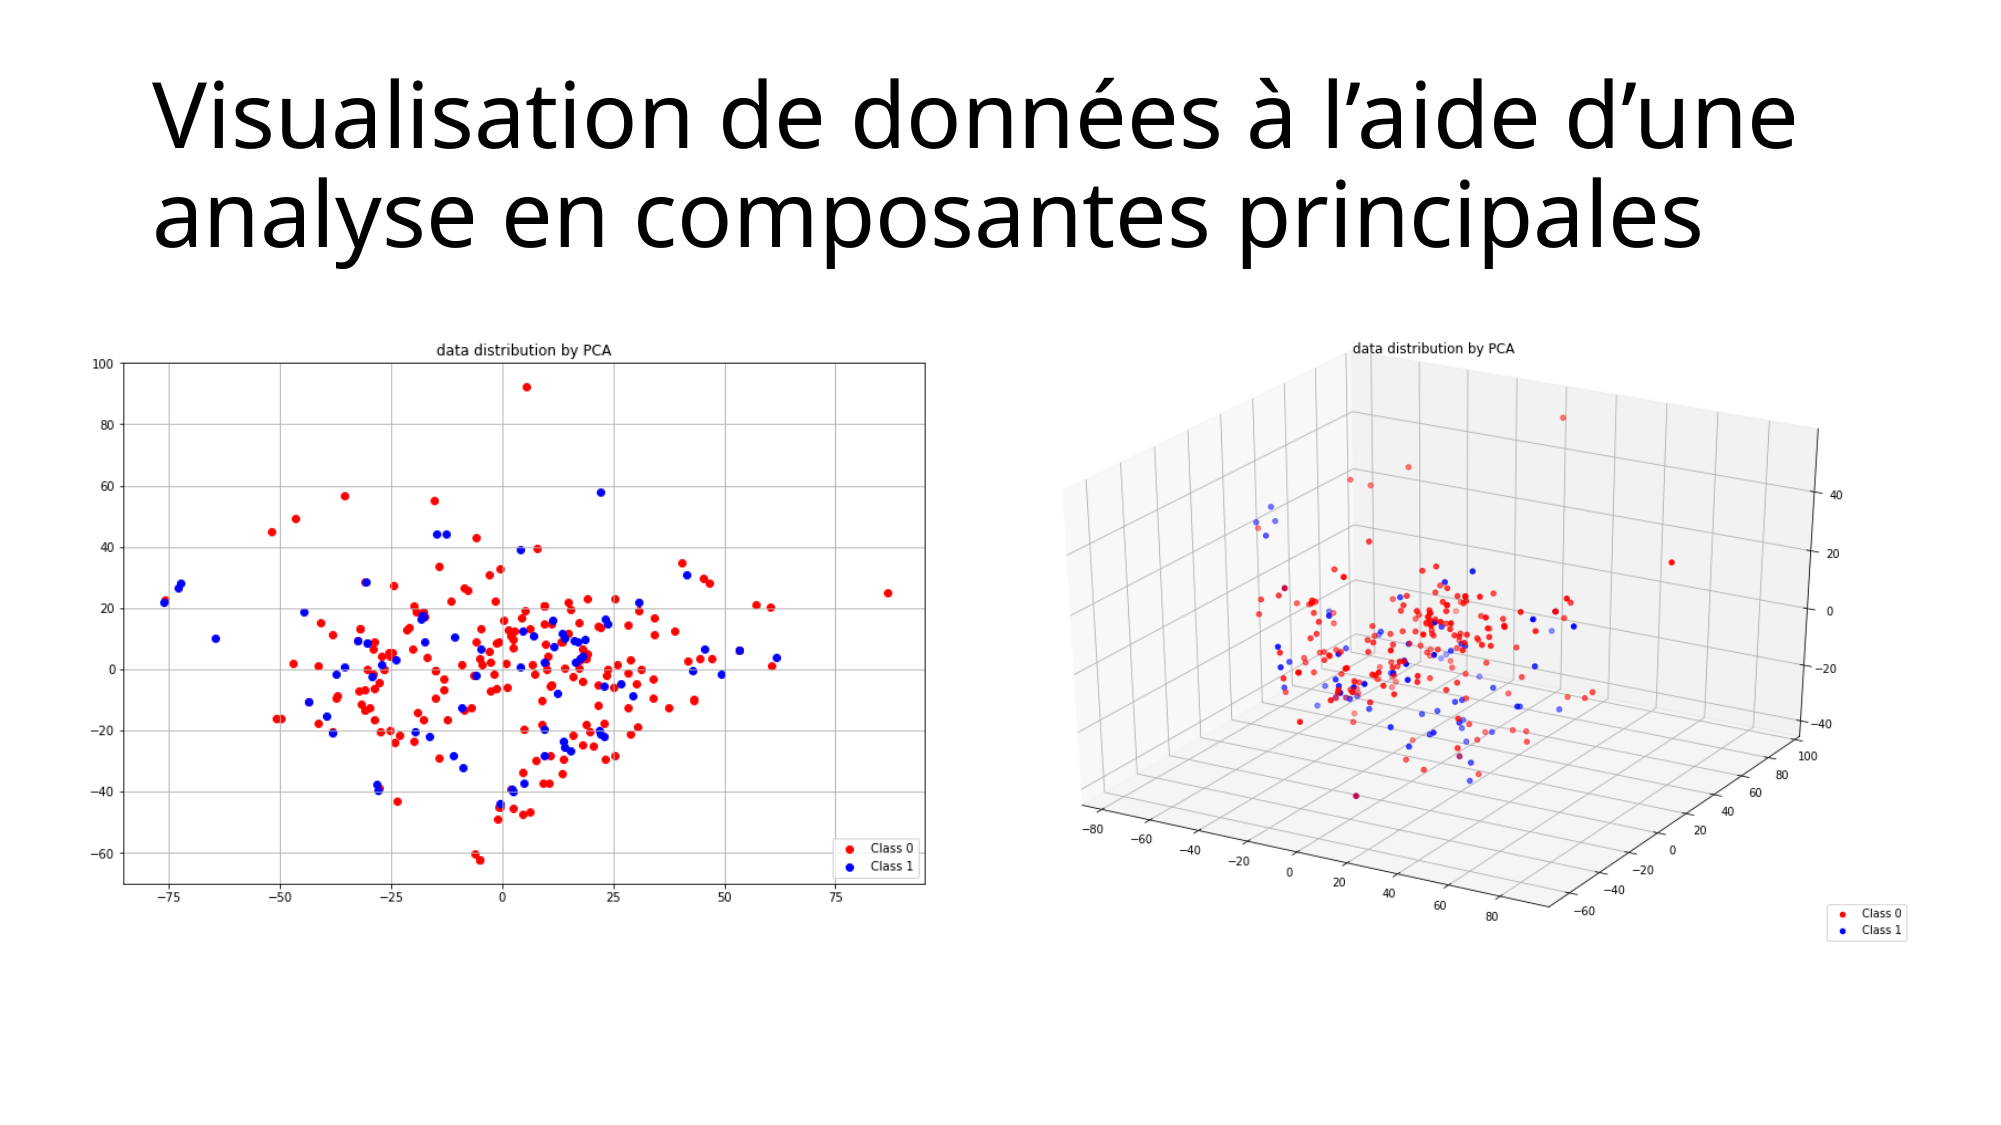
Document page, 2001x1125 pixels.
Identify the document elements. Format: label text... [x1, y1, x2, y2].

picture [67, 334, 957, 915]
title Visualisation de données à l’aide d’une analyse en composantes principales [137, 59, 1863, 278]
picture [1025, 308, 1933, 954]
